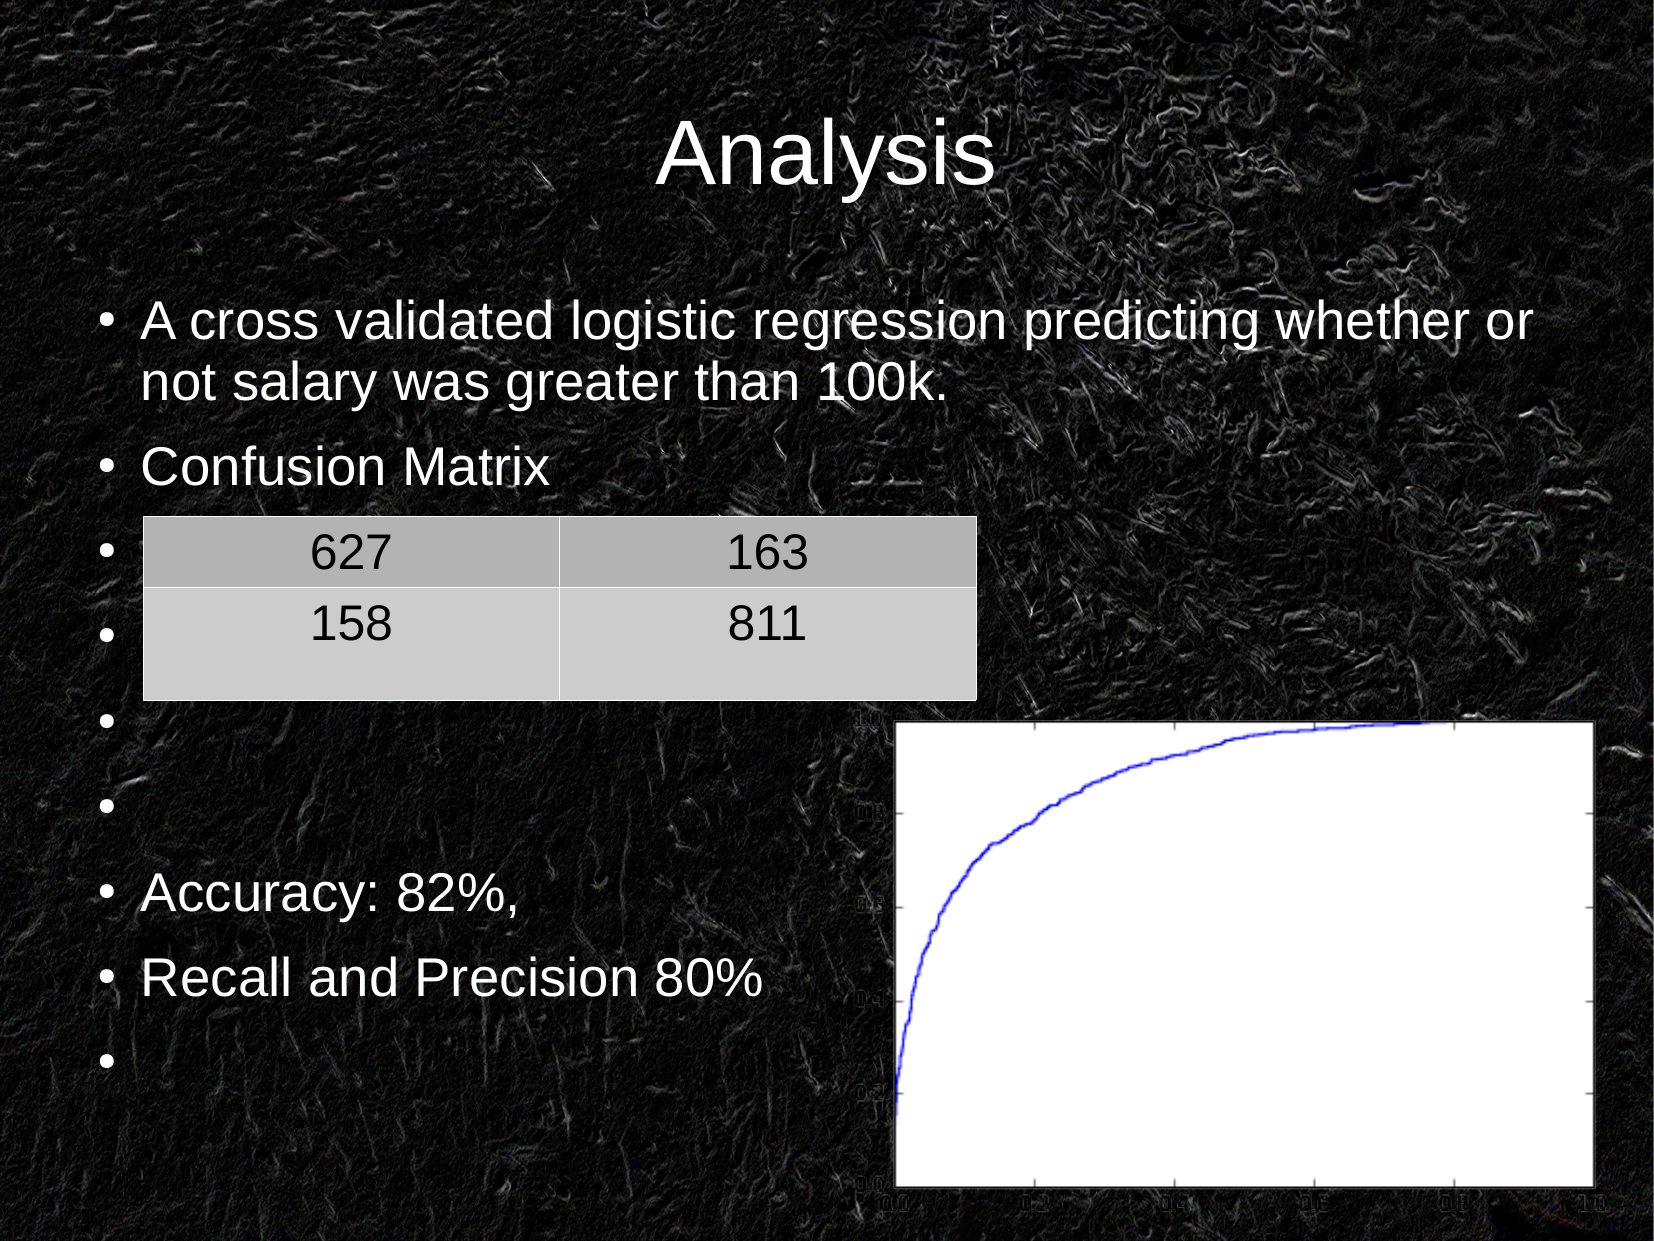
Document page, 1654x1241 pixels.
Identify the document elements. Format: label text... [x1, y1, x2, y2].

table_header 163 [560, 517, 976, 587]
table_header 627 [144, 517, 559, 587]
table_cell 158 [144, 588, 559, 700]
list A cross validated logistic regression predicting whether or not salary was greater than 100k. Confusion Matrix Accuracy: 82%, Recall and Precision 80% [82, 290, 1571, 1010]
picture [0, 0, 1654, 1241]
table_cell 811 [560, 588, 976, 700]
title Analysis [82, 49, 1571, 257]
